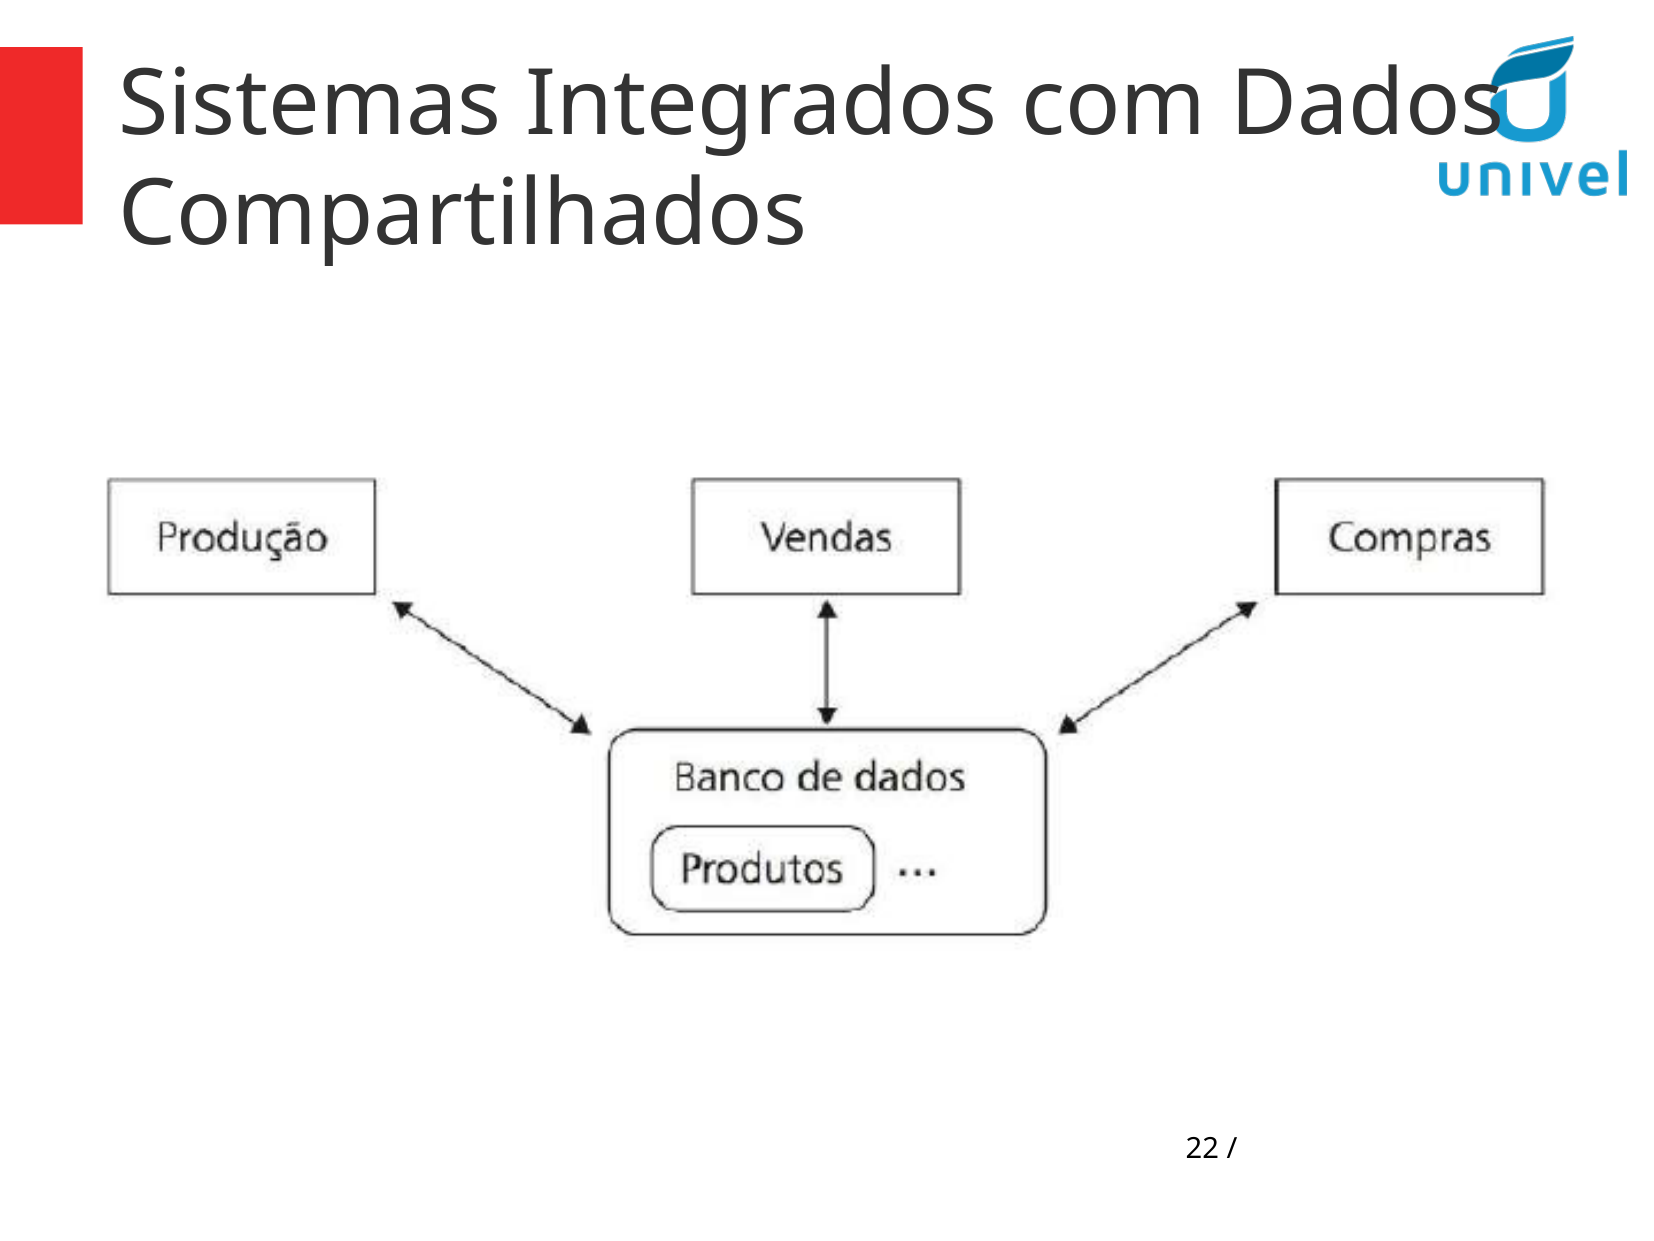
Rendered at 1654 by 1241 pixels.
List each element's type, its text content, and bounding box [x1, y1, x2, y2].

text_box / [1185, 1129, 1571, 1216]
picture [94, 460, 1560, 957]
title Sistemas Integrados com Dados Compartilhados [118, 27, 1571, 279]
